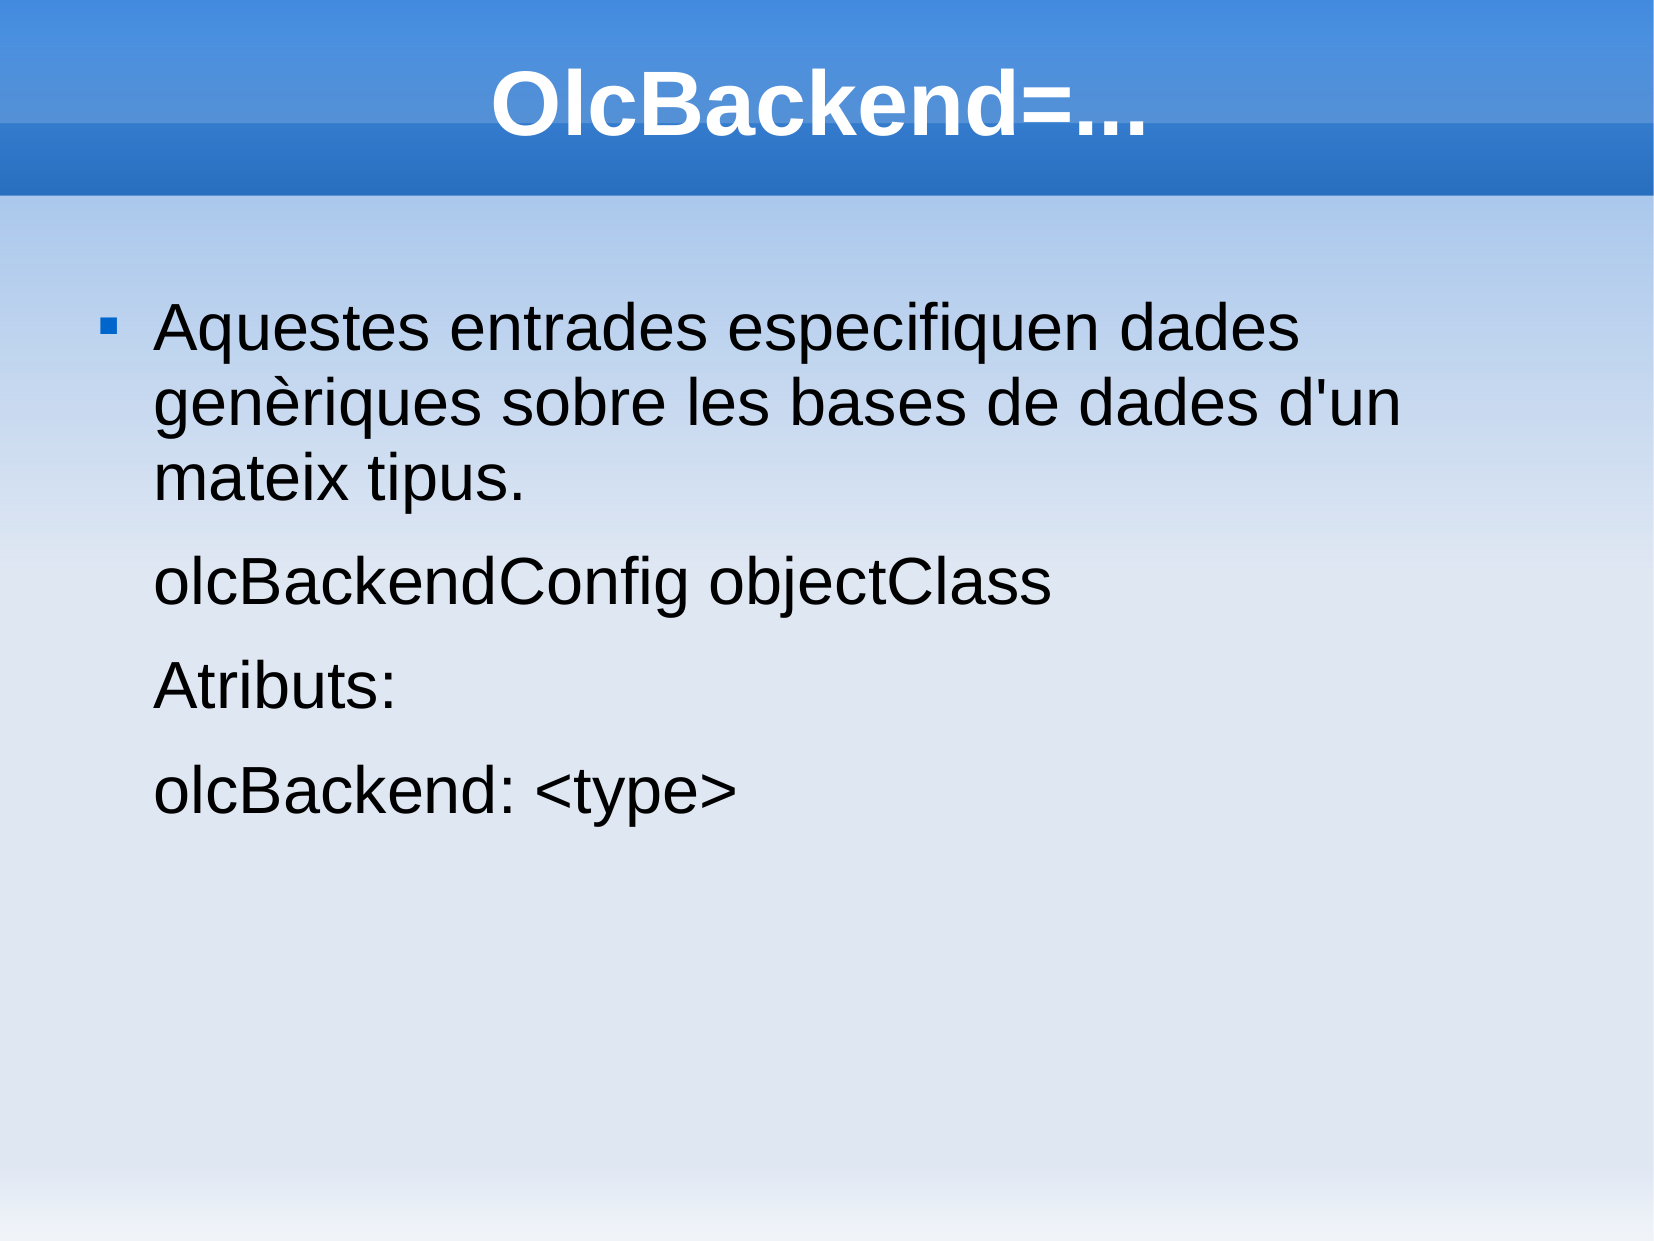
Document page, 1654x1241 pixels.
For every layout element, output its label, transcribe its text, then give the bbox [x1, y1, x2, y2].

list Aquestes entrades especifiquen dades genèriques sobre les bases de dades d'un mateix tipus. olcBackendConfig objectClass Atributs: olcBackend: <type> [82, 290, 1571, 1109]
picture [0, 0, 1654, 1241]
title OlcBackend=... [76, 0, 1565, 208]
